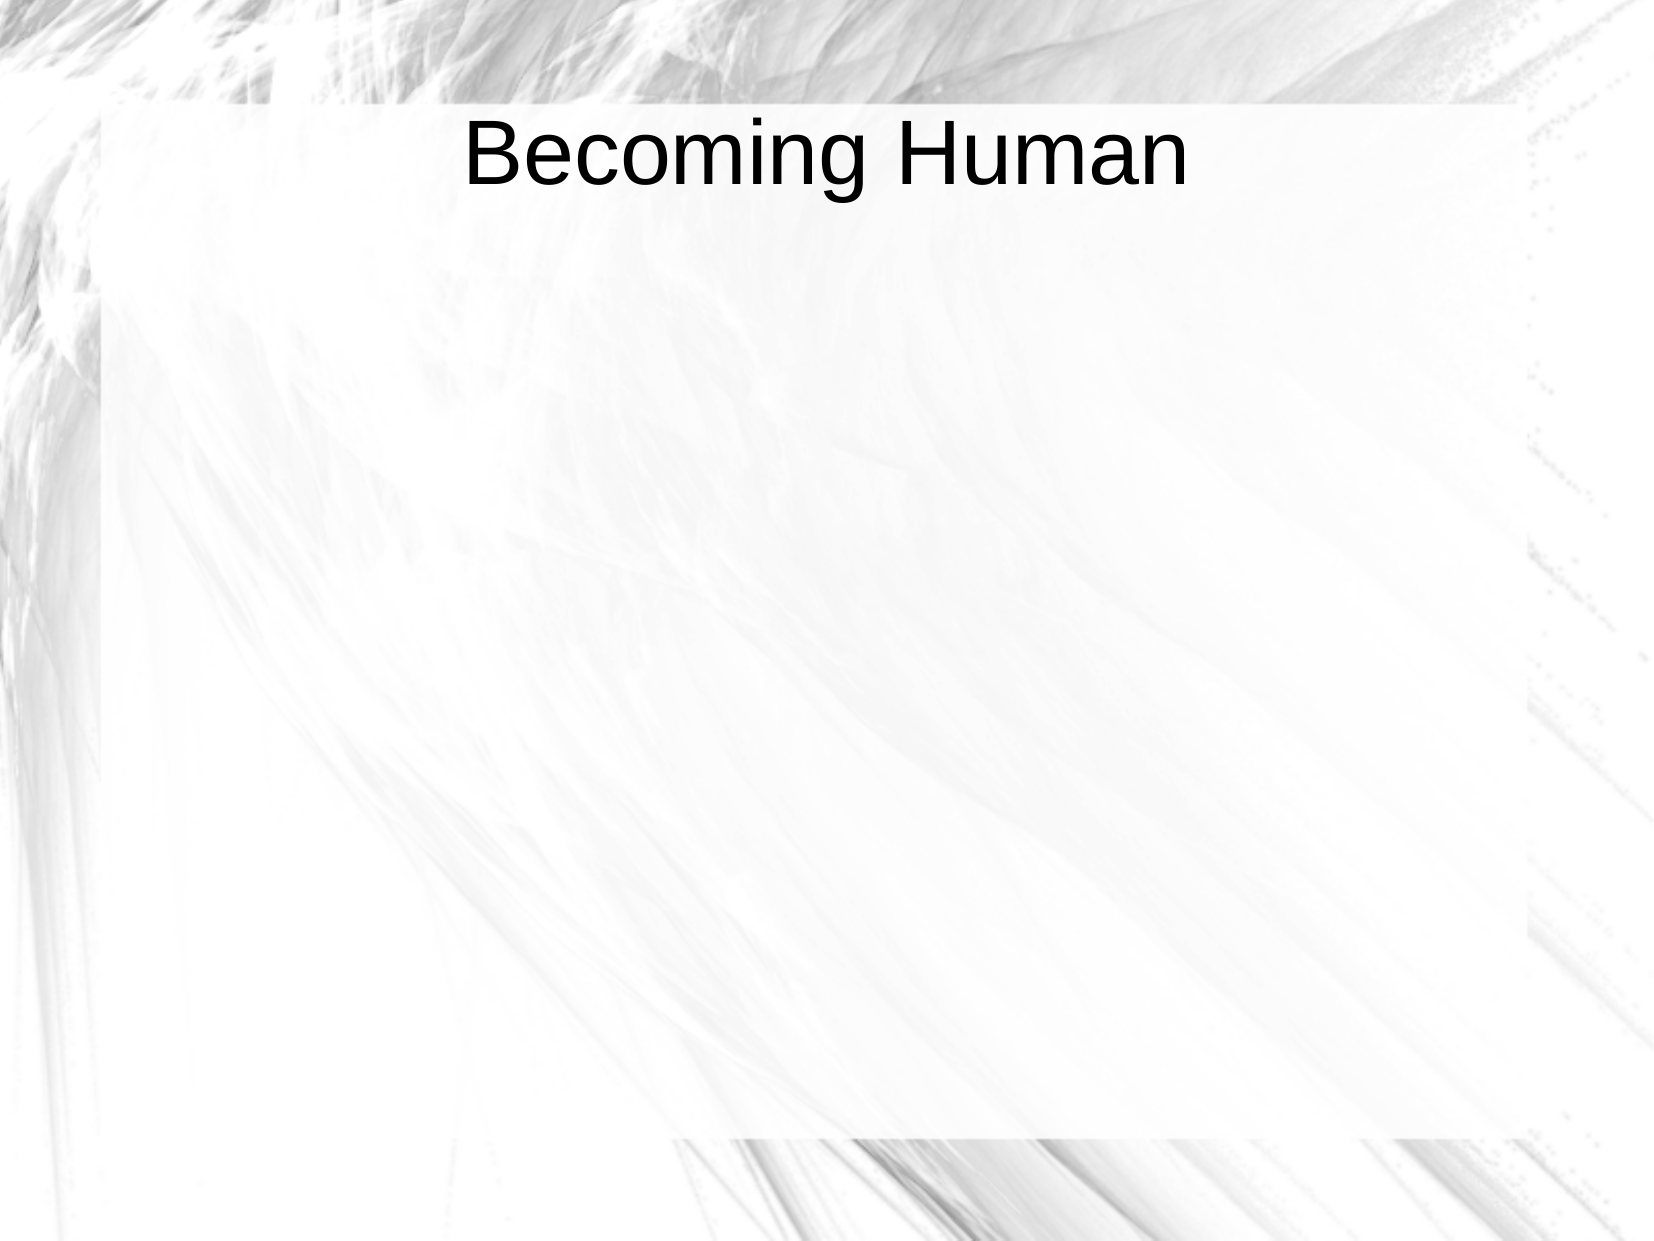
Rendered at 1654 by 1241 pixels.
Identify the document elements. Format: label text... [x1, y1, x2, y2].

picture [0, 0, 1654, 1241]
title Becoming Human [82, 49, 1571, 257]
